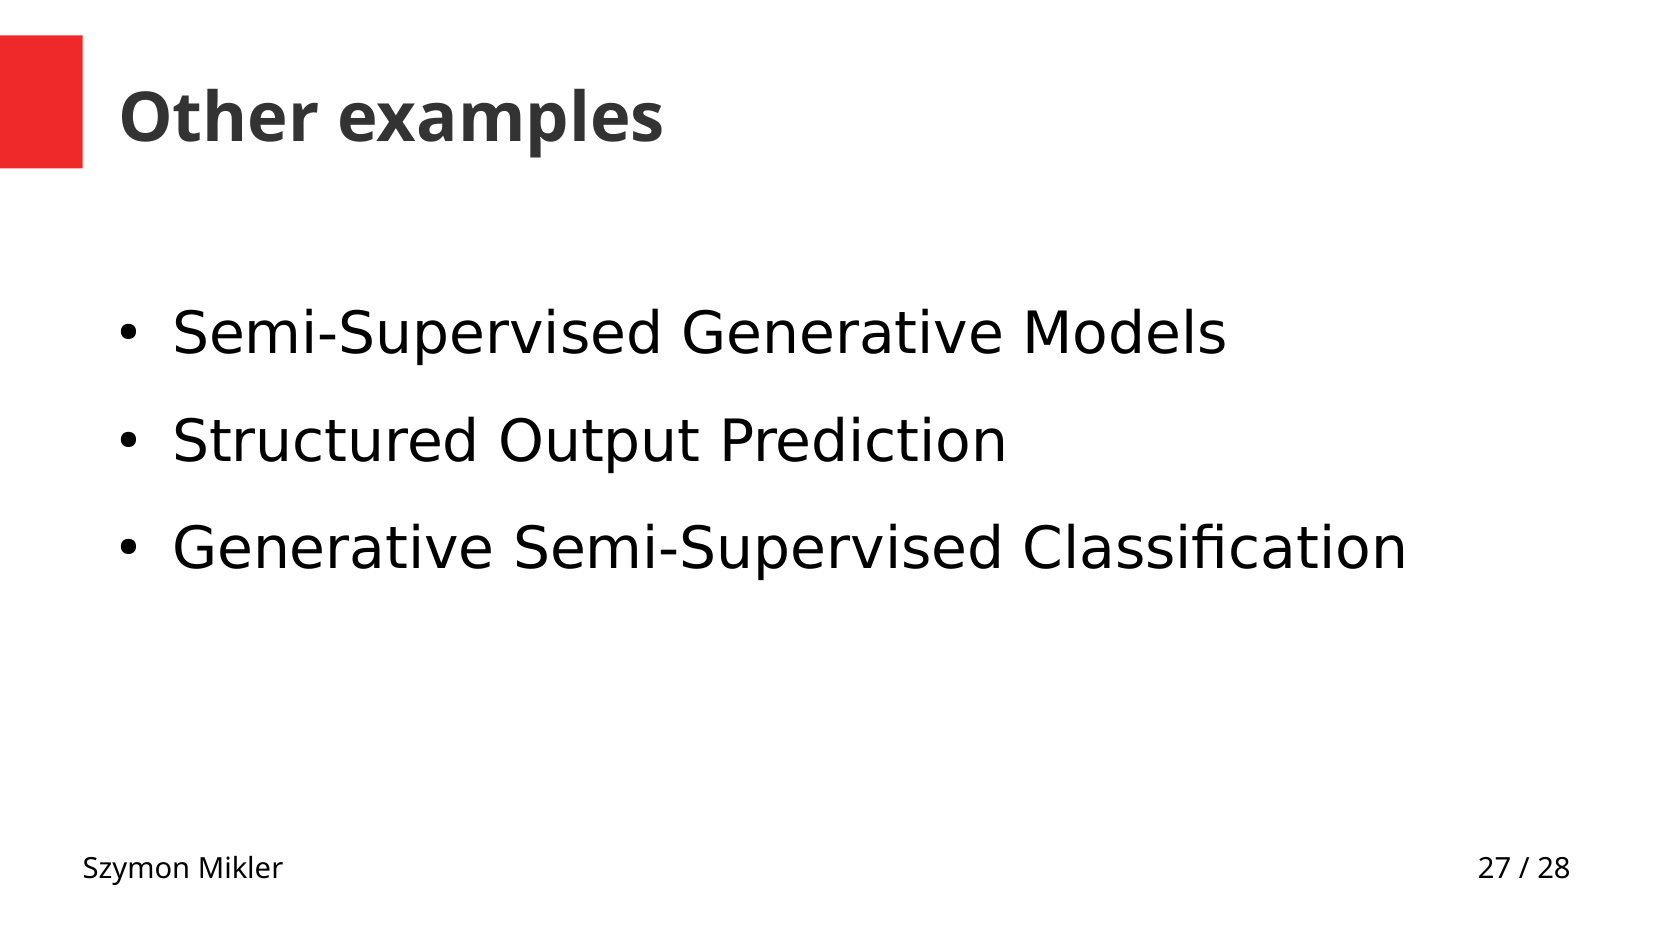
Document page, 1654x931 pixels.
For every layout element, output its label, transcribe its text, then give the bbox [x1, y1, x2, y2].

title Other examples [118, 37, 1571, 193]
subtitle Semi-Supervised Generative Models Structured Output Prediction Generative Semi-Supervised Classification [118, 265, 1536, 806]
